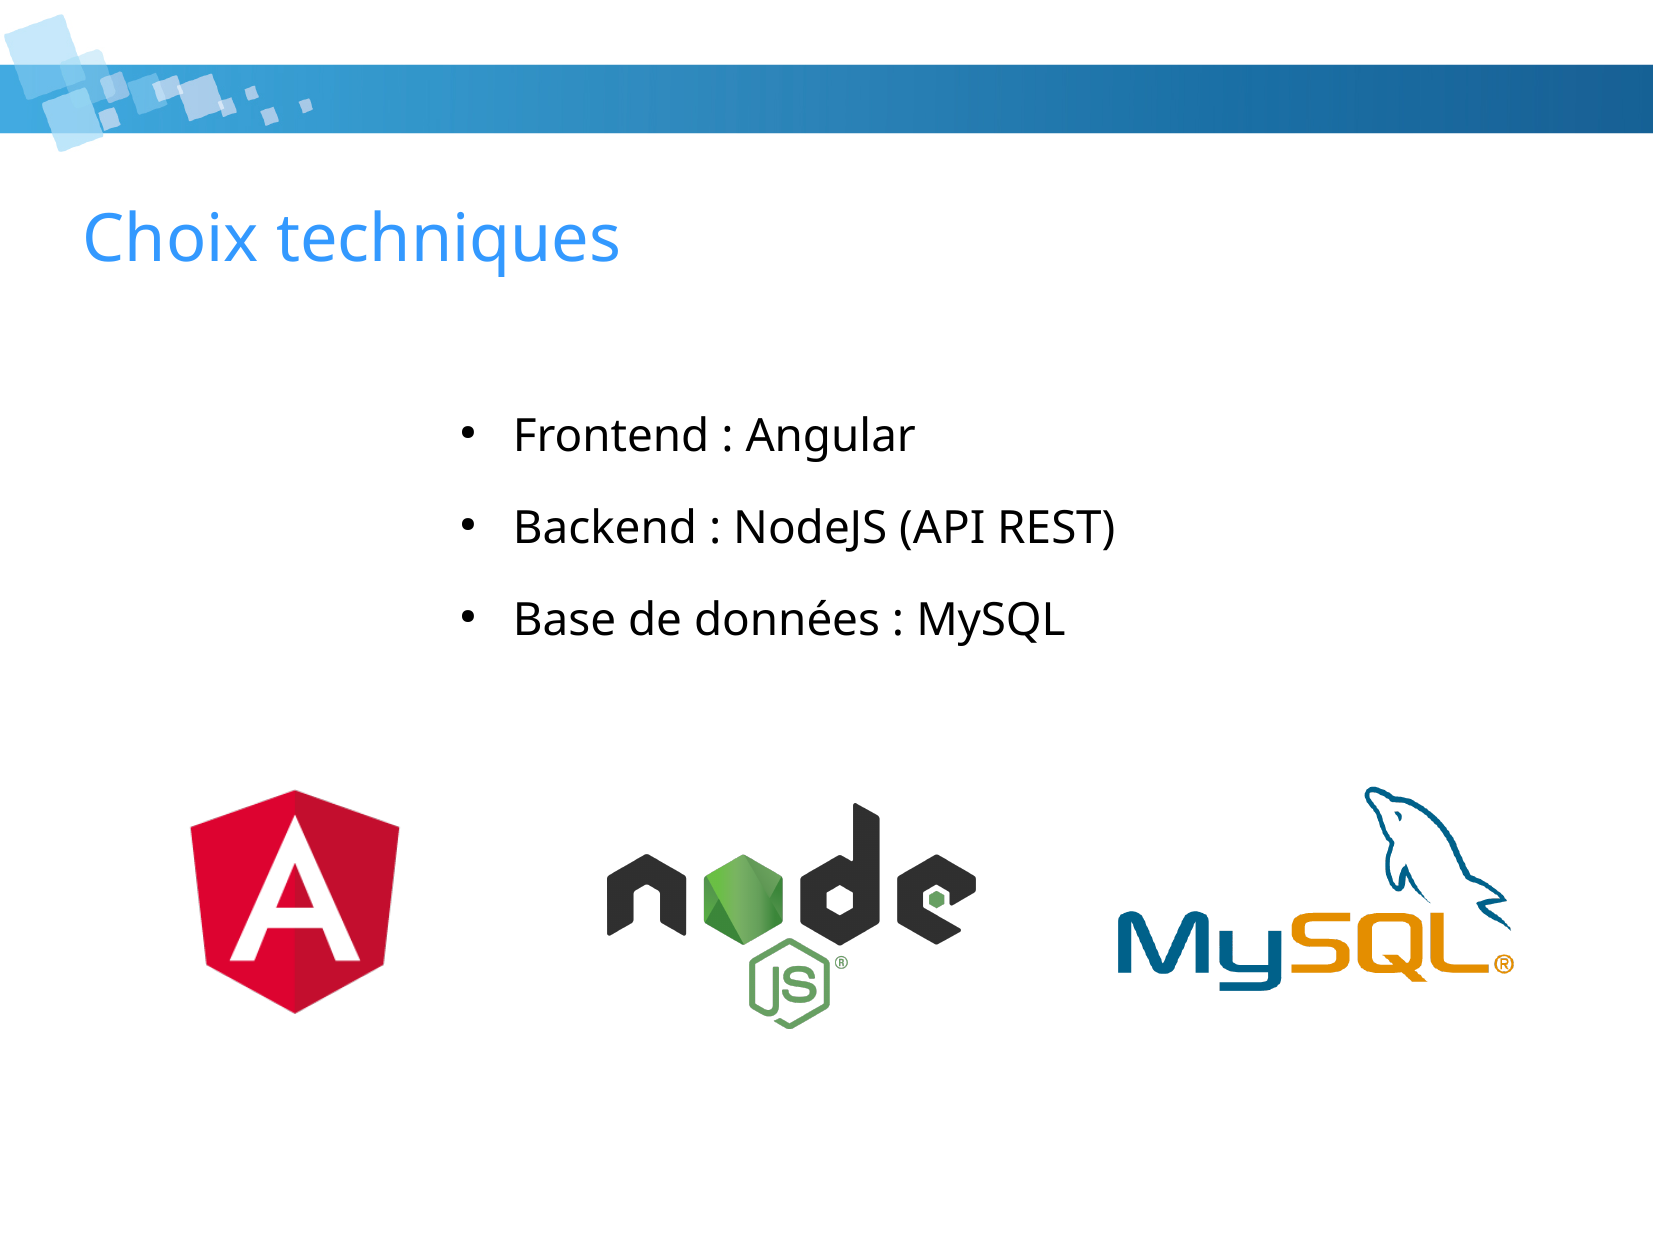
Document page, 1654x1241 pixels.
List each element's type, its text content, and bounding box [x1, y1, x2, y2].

picture [0, 0, 1653, 1238]
list Frontend : Angular Backend : NodeJS (API REST) Base de données : MySQL [442, 402, 1305, 705]
title Choix techniques [82, 132, 1571, 340]
